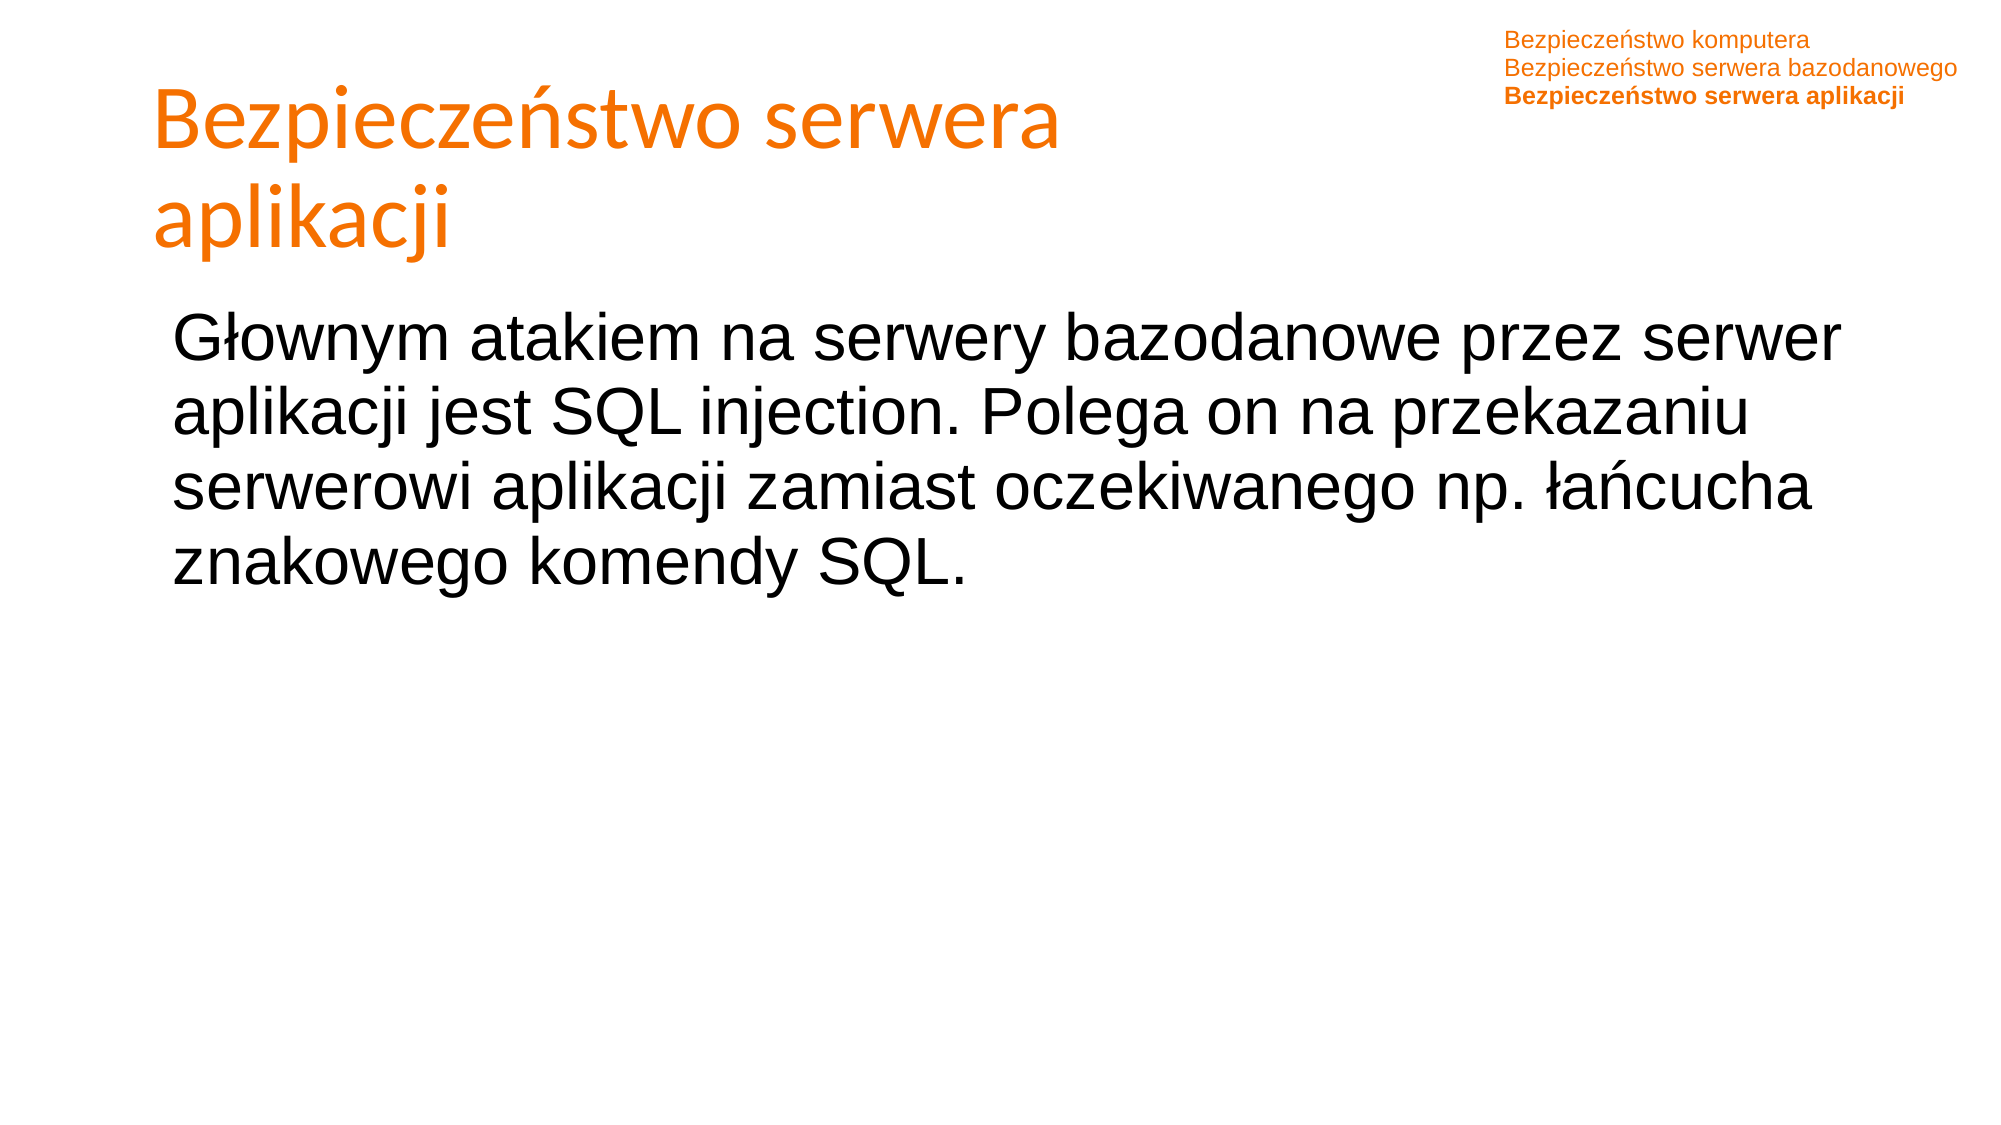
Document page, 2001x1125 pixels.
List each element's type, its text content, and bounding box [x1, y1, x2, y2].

text_box Bezpieczeństwo komputera Bezpieczeństwo serwera bazodanowego Bezpieczeństwo serwera aplikacji [1489, 18, 2000, 122]
title Bezpieczeństwo serwera aplikacji [137, 59, 1863, 278]
subtitle Głownym atakiem na serwery bazodanowe przez serwer aplikacji jest SQL injection. Polega on na przekazaniu serwerowi aplikacji zamiast oczekiwanego np. łańcucha znakowego komendy SQL. [137, 299, 1863, 1014]
